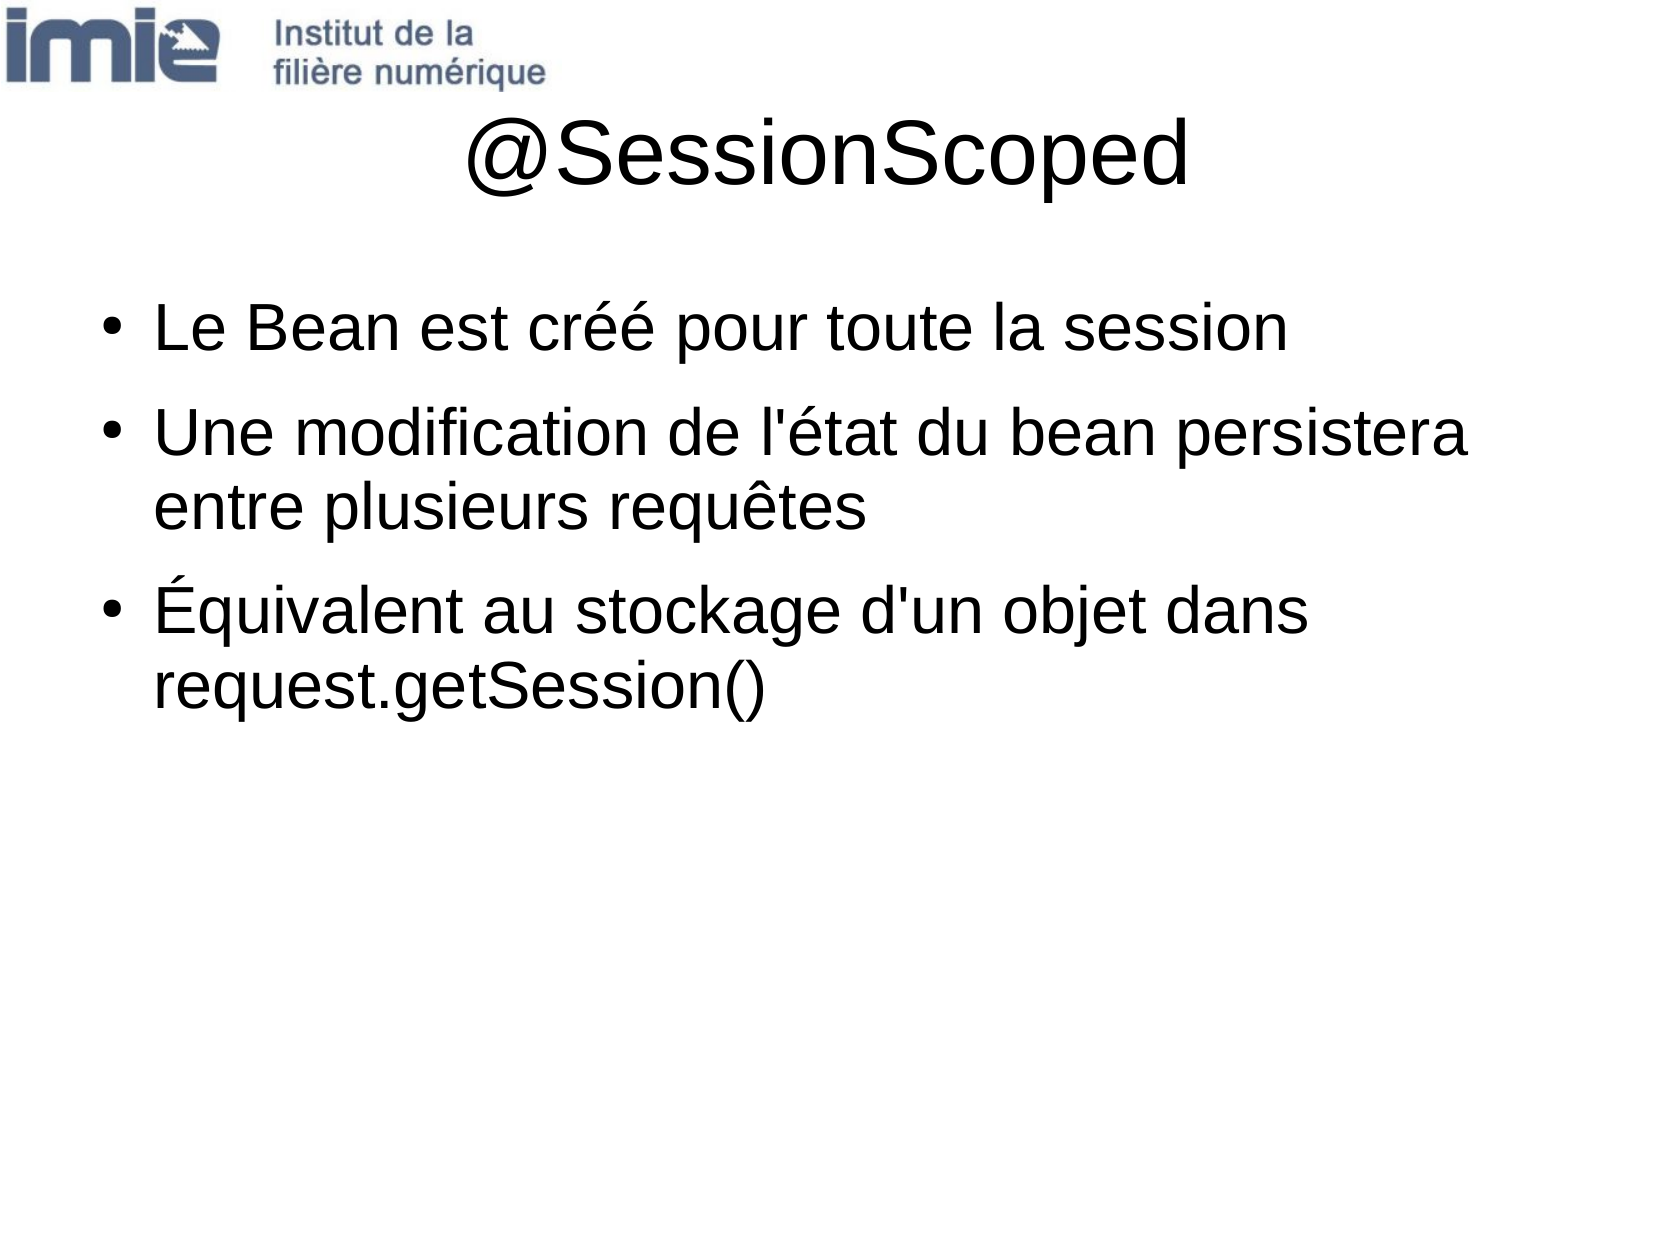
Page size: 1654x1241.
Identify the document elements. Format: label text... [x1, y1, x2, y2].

picture [1, 0, 562, 92]
title @SessionScoped [82, 49, 1571, 257]
list Le Bean est créé pour toute la session Une modification de l'état du bean persistera entre plusieurs requêtes Équivalent au stockage d'un objet dans request.getSession() [82, 290, 1571, 1010]
